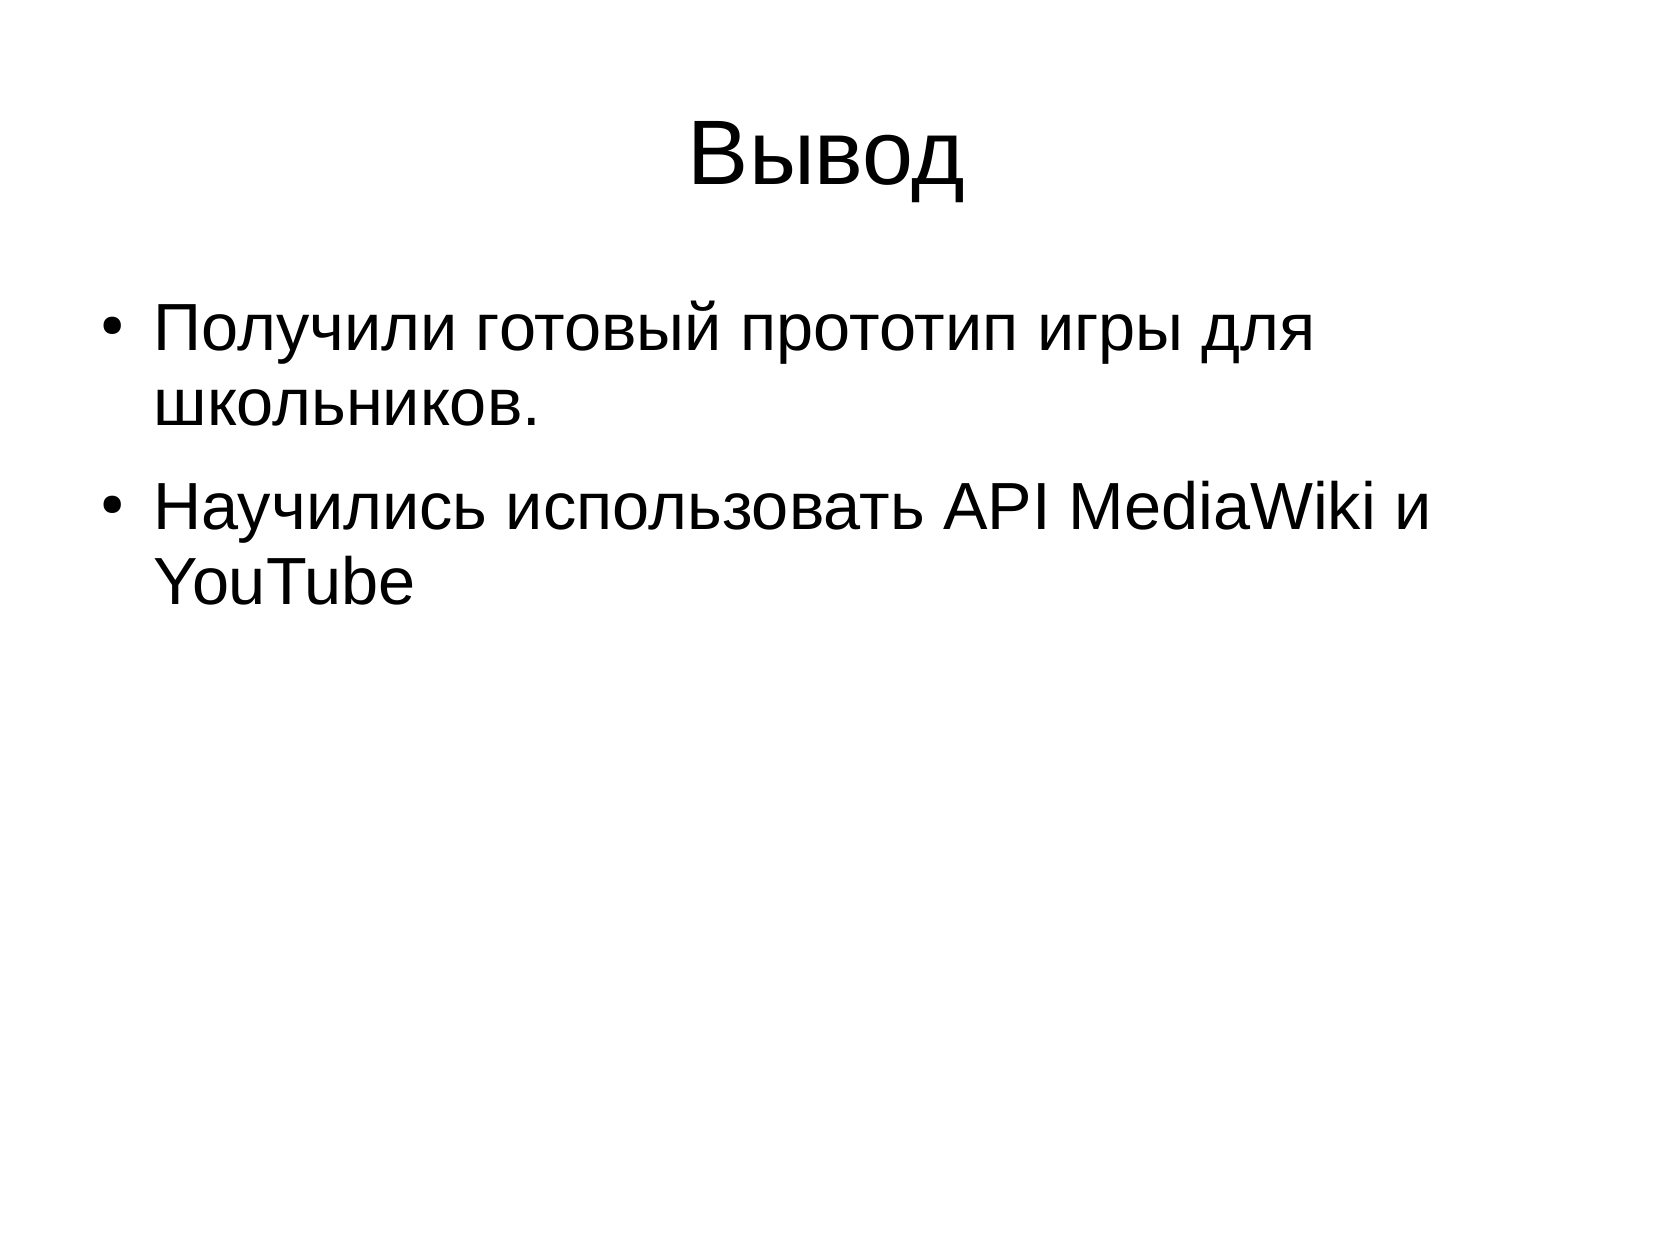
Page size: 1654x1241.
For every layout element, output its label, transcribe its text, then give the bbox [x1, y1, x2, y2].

title Вывод [82, 49, 1571, 257]
list Получили готовый прототип игры для школьников. Научились использовать API MediaWiki и YouTube [82, 290, 1595, 1010]
